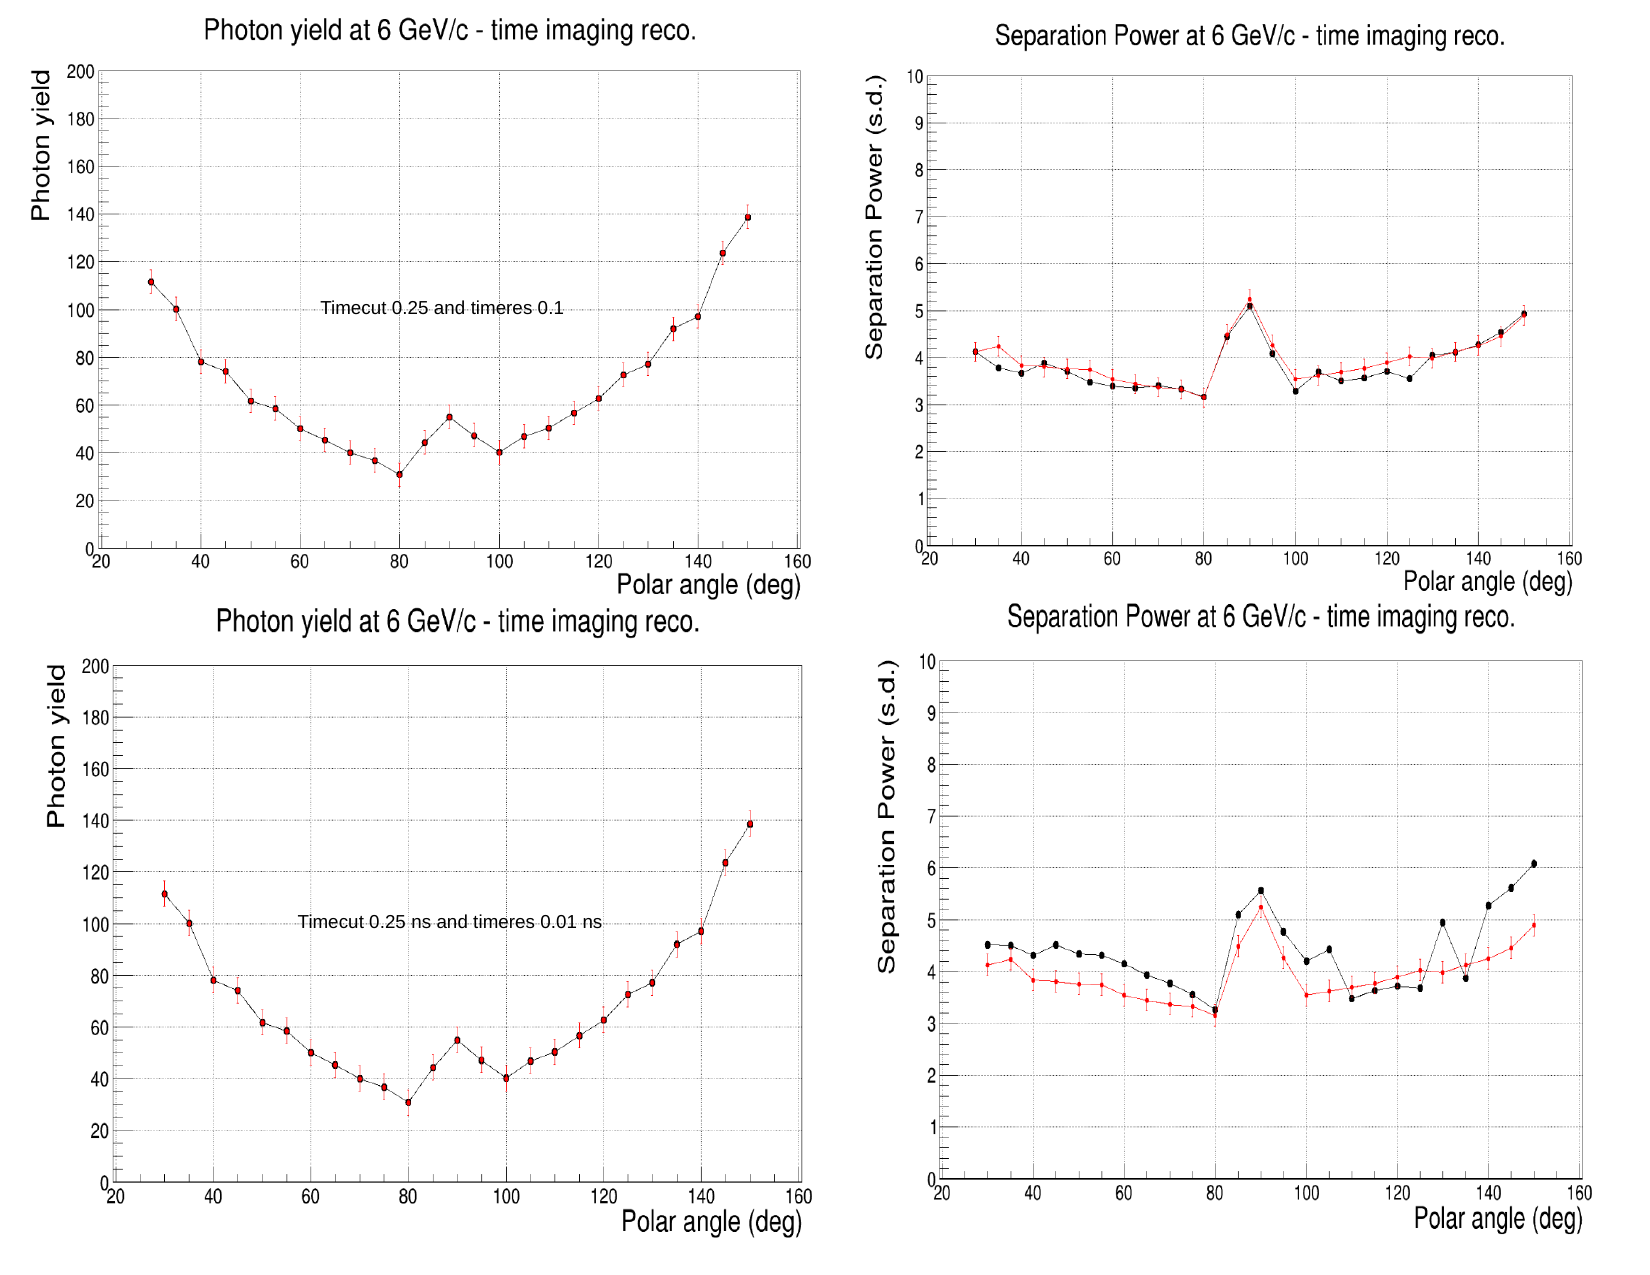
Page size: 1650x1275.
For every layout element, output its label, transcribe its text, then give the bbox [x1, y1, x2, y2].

text_box Timecut 0.25 ns and timeres 0.01 ns [37, 603, 863, 1238]
picture [862, 19, 1613, 1238]
text_box Timecut 0.25 and timeres 0.1 [21, 13, 863, 600]
